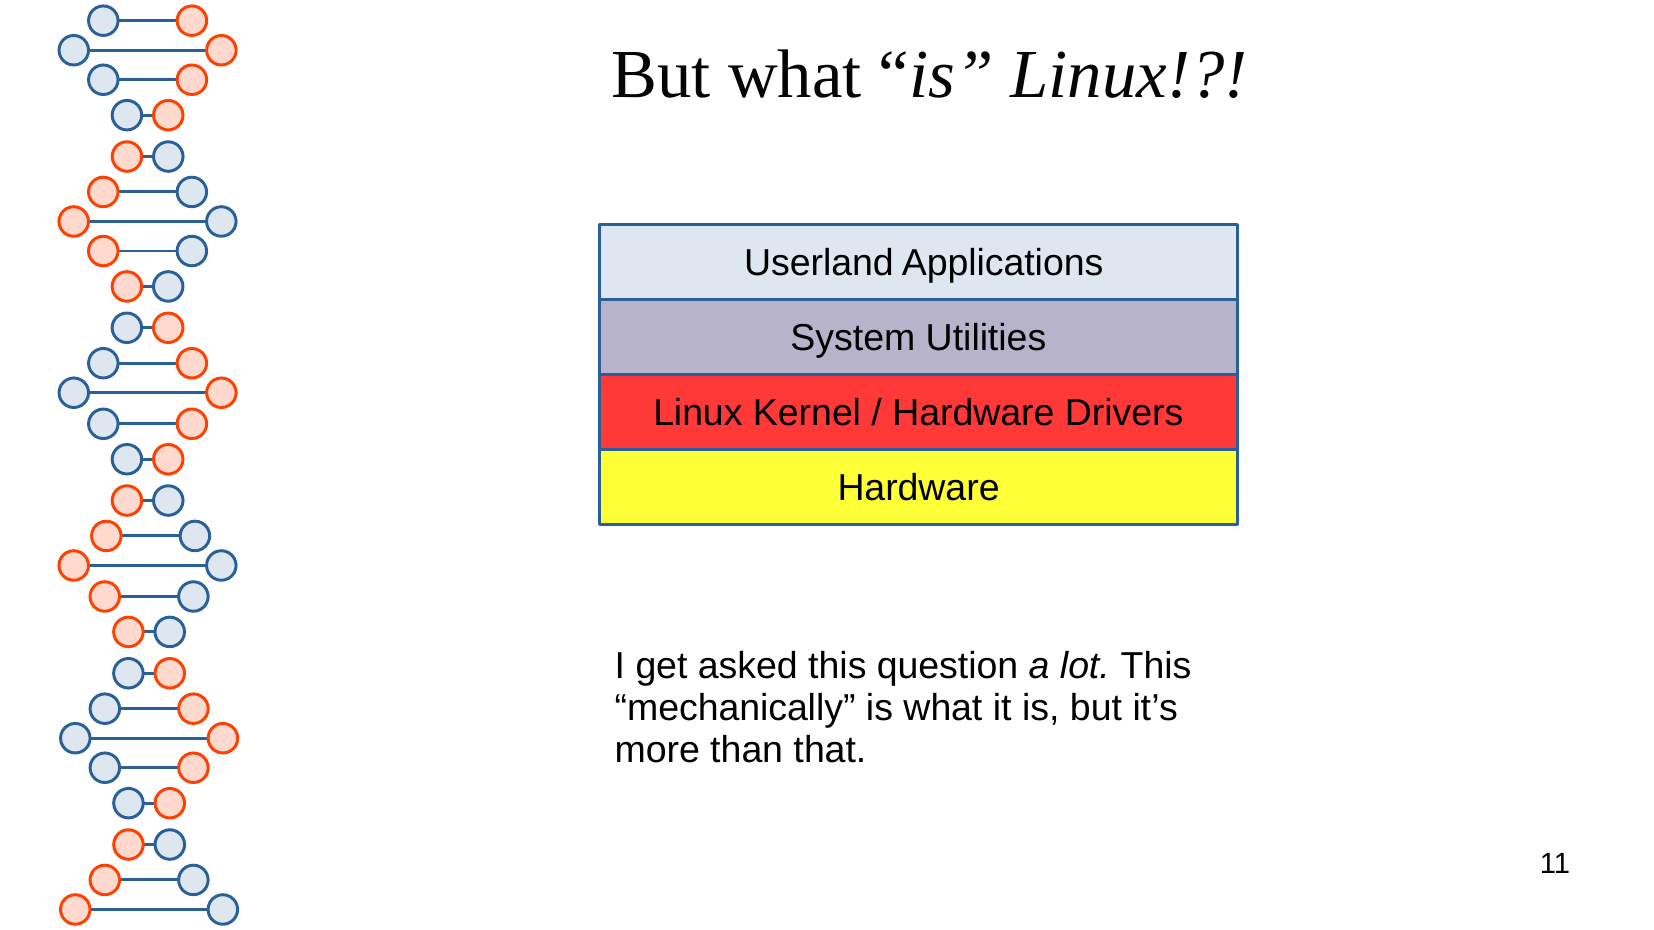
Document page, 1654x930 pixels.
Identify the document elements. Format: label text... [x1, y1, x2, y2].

text_box Linux Kernel / Hardware Drivers [599, 375, 1238, 450]
title But what “is” Linux!?! [265, 35, 1594, 189]
text_box Userland Applications [599, 224, 1238, 300]
text_box Hardware [599, 450, 1238, 525]
text_box I get asked this question a lot. This “mechanically” is what it is, but it’s more than that. [599, 637, 1238, 779]
text_box System Utilities [599, 300, 1238, 375]
